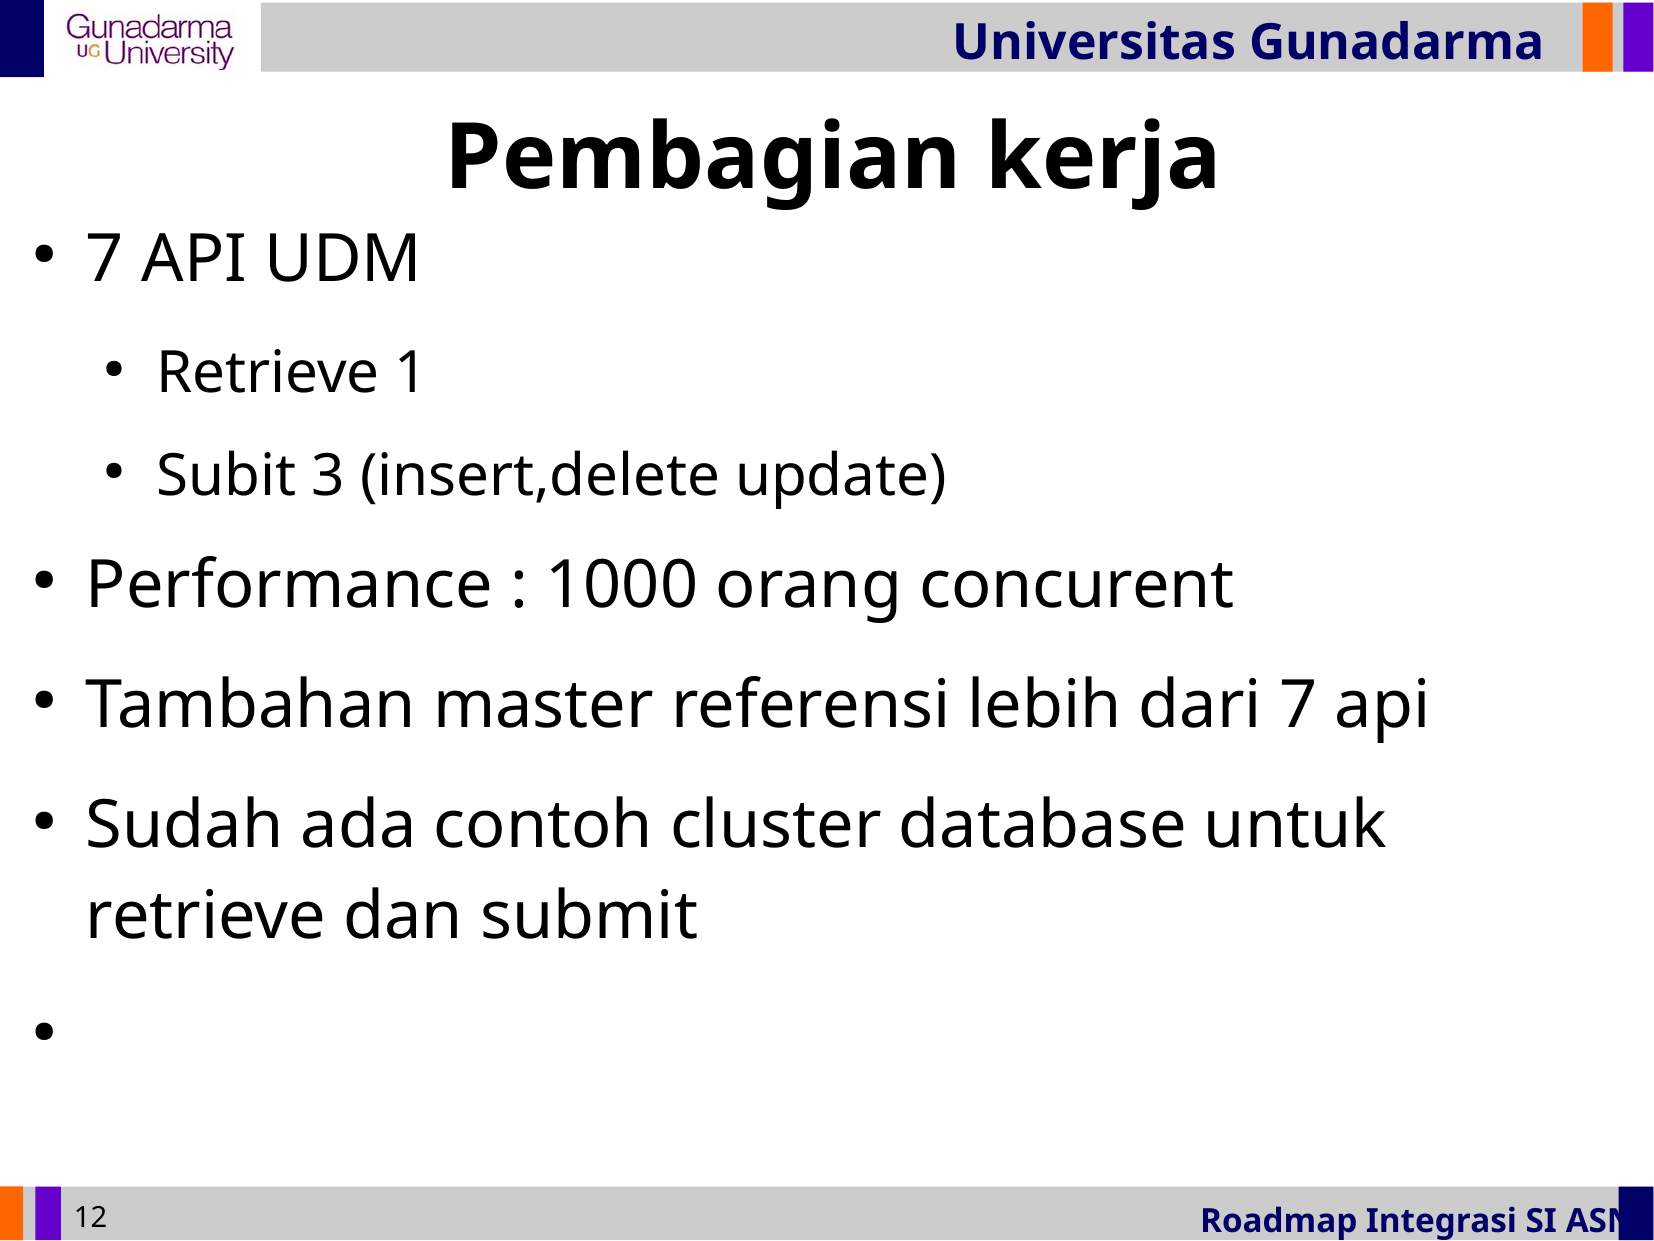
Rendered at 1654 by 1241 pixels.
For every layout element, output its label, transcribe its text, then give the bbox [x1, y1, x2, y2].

picture [65, 0, 235, 70]
list 7 API UDM Retrieve 1 Subit 3 (insert,delete update) Performance : 1000 orang concurent Tambahan master referensi lebih dari 7 api Sudah ada contoh cluster database untuk retrieve dan submit [14, 210, 1630, 1176]
title Pembagian kerja [77, 90, 1591, 210]
